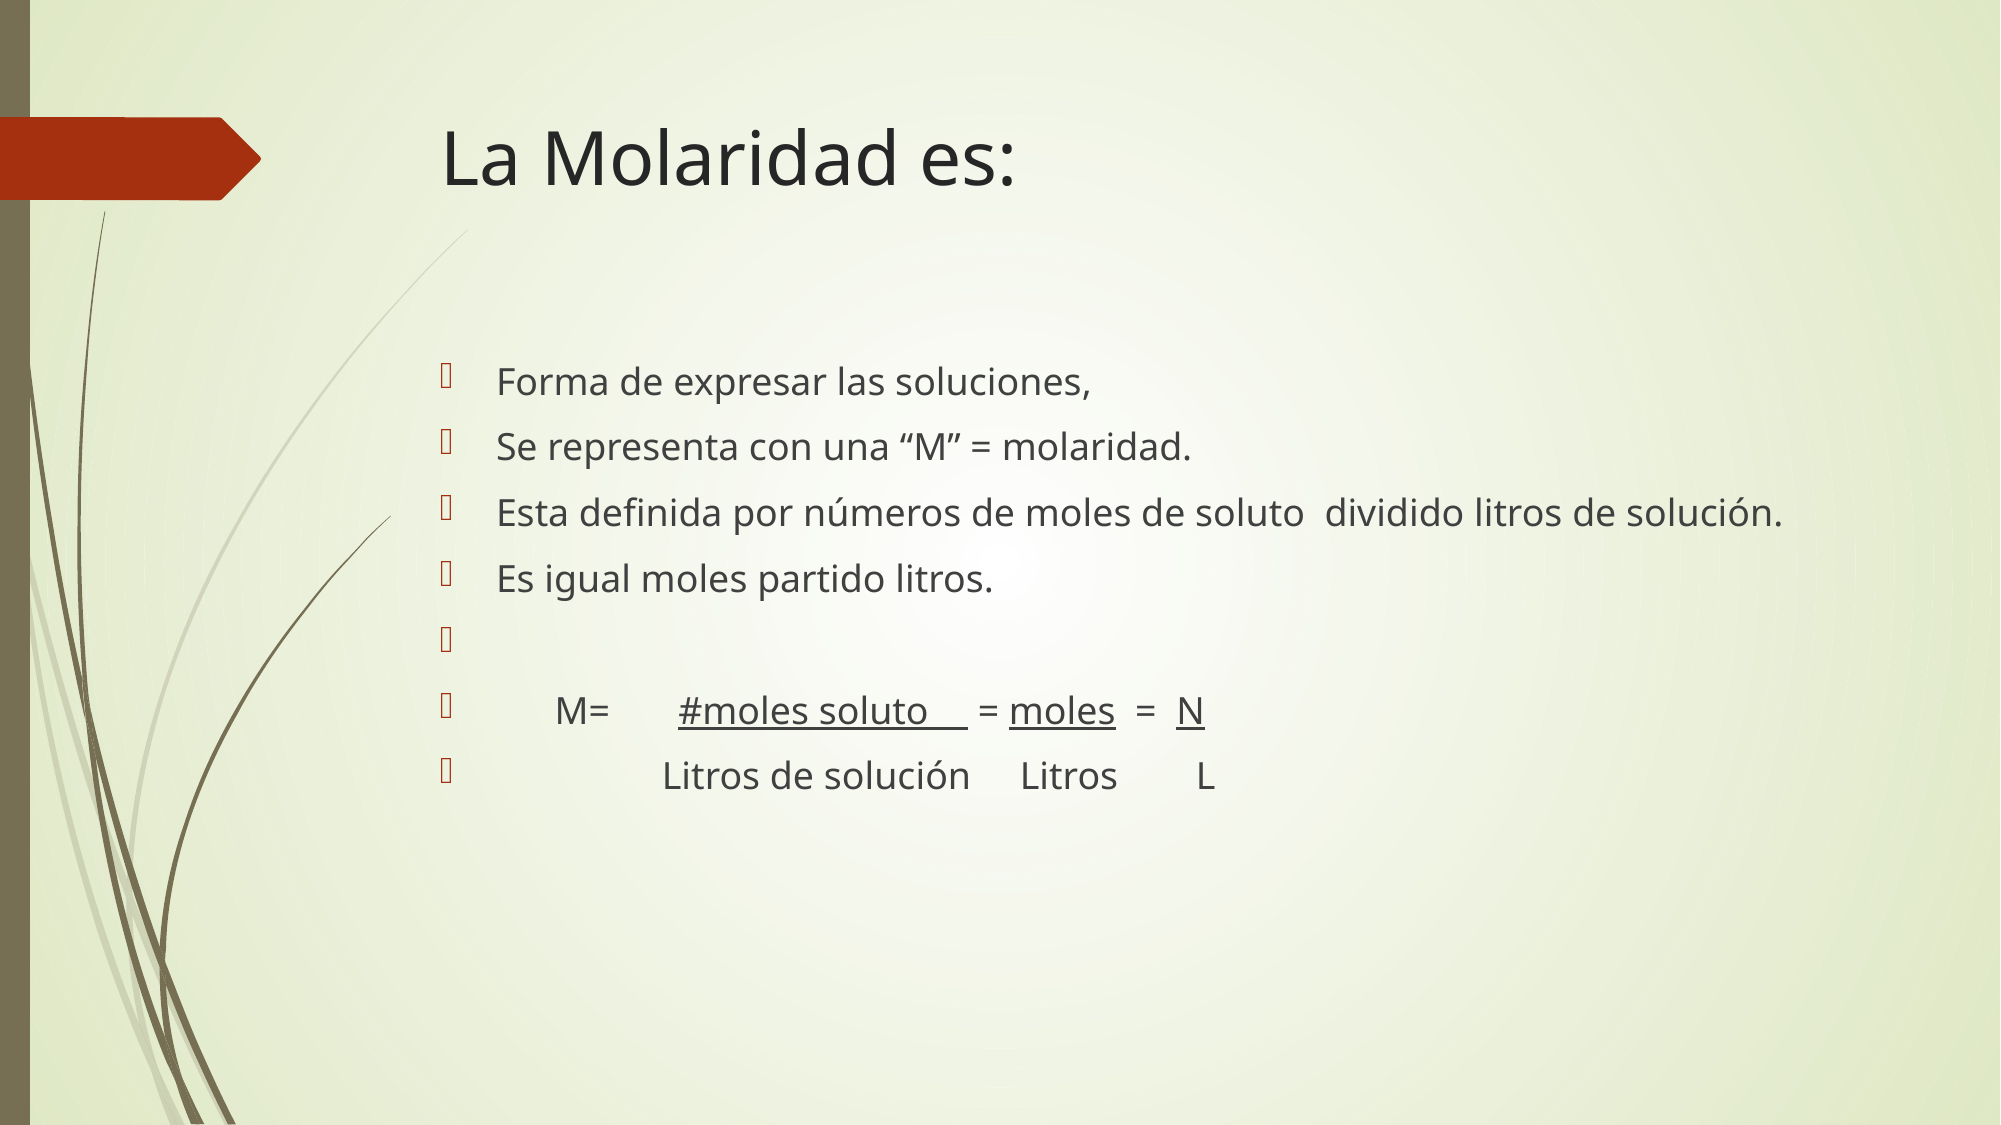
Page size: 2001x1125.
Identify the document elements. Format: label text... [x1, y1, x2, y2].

title La Molaridad es: [425, 102, 1888, 313]
list Forma de expresar las soluciones, Se representa con una “M” = molaridad. Esta definida por números de moles de soluto dividido litros de solución. Es igual moles partido litros. M= #moles soluto = moles = N Litros de solución Litros L [424, 350, 1888, 970]
